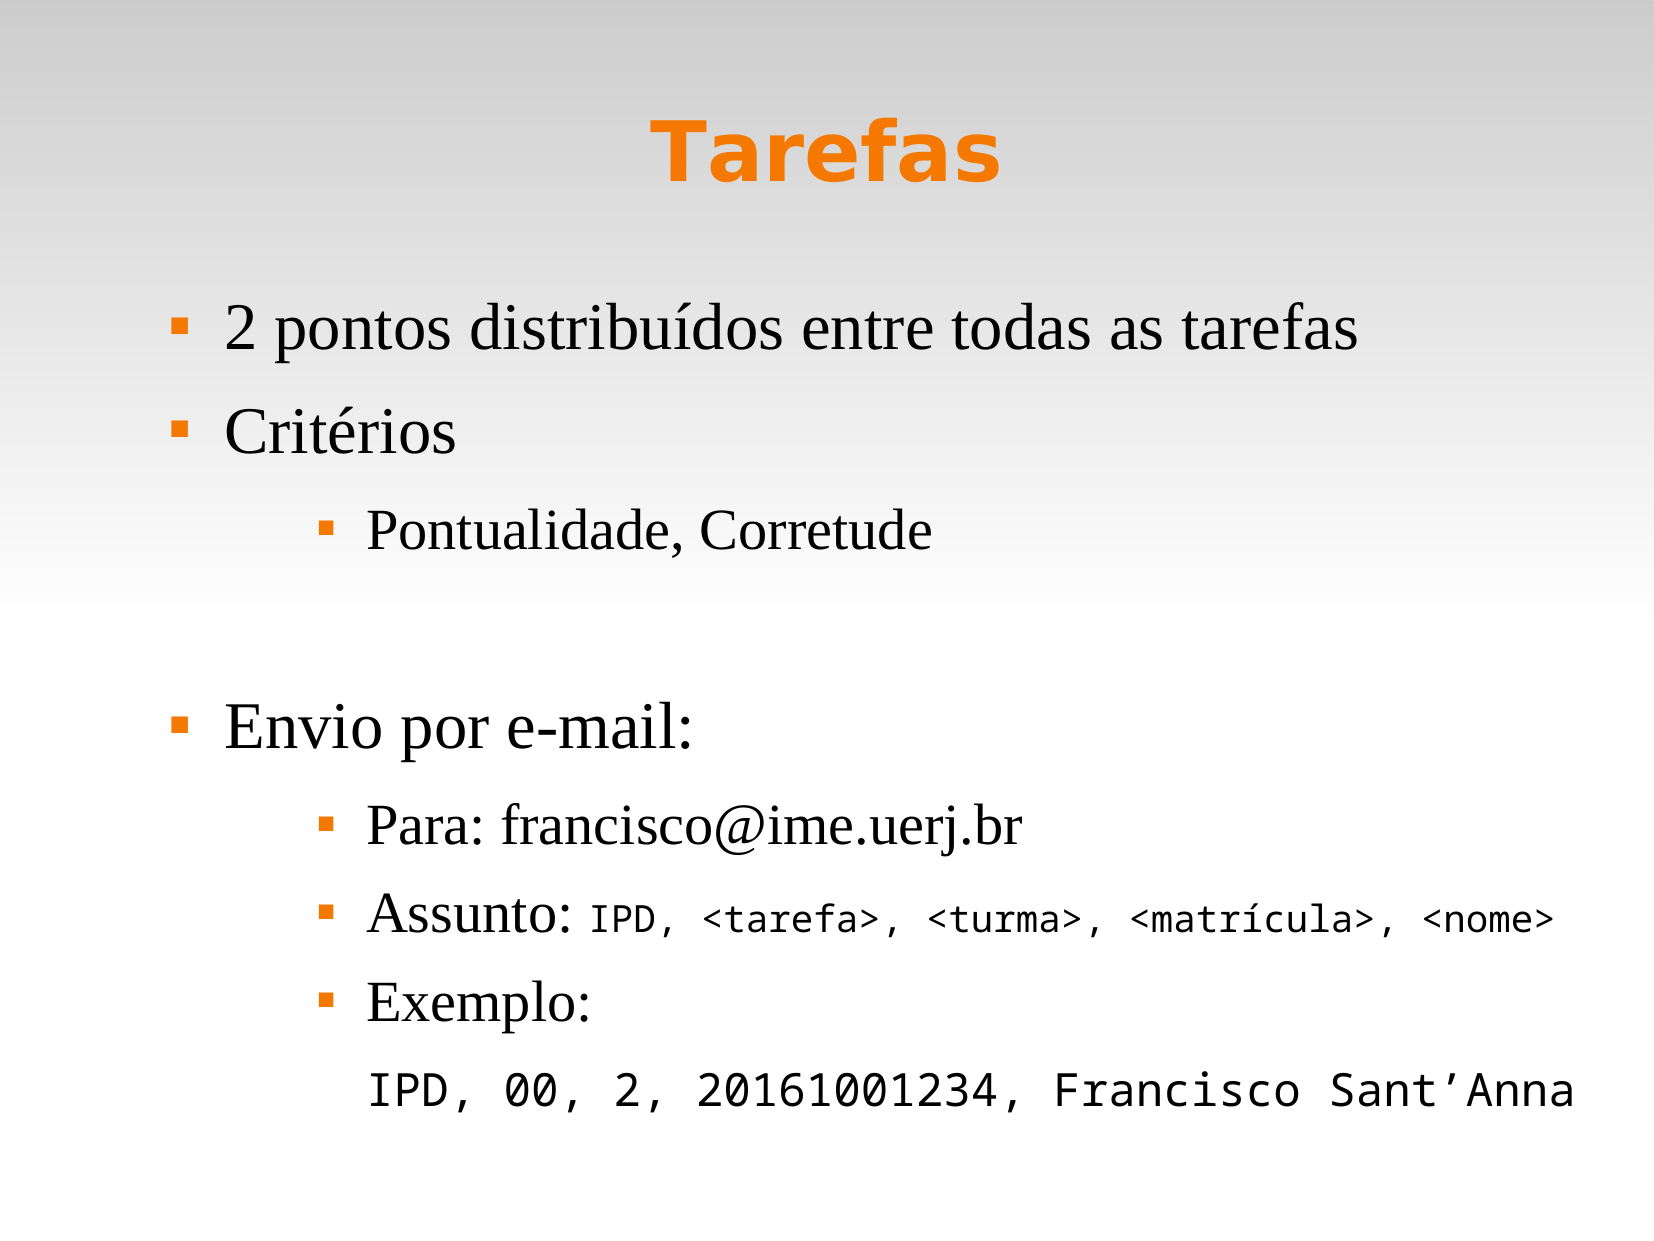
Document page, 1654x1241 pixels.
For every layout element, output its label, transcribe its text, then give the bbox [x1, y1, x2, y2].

list 2 pontos distribuídos entre todas as tarefas Critérios Pontualidade, Corretude Envio por e-mail: Para: francisco@ime.uerj.br Assunto: IPD, <tarefa>, <turma>, <matrícula>, <nome> Exemplo: IPD, 00, 2, 20161001234, Francisco Sant’Anna [82, 290, 1608, 1241]
title Tarefas [82, 49, 1571, 257]
